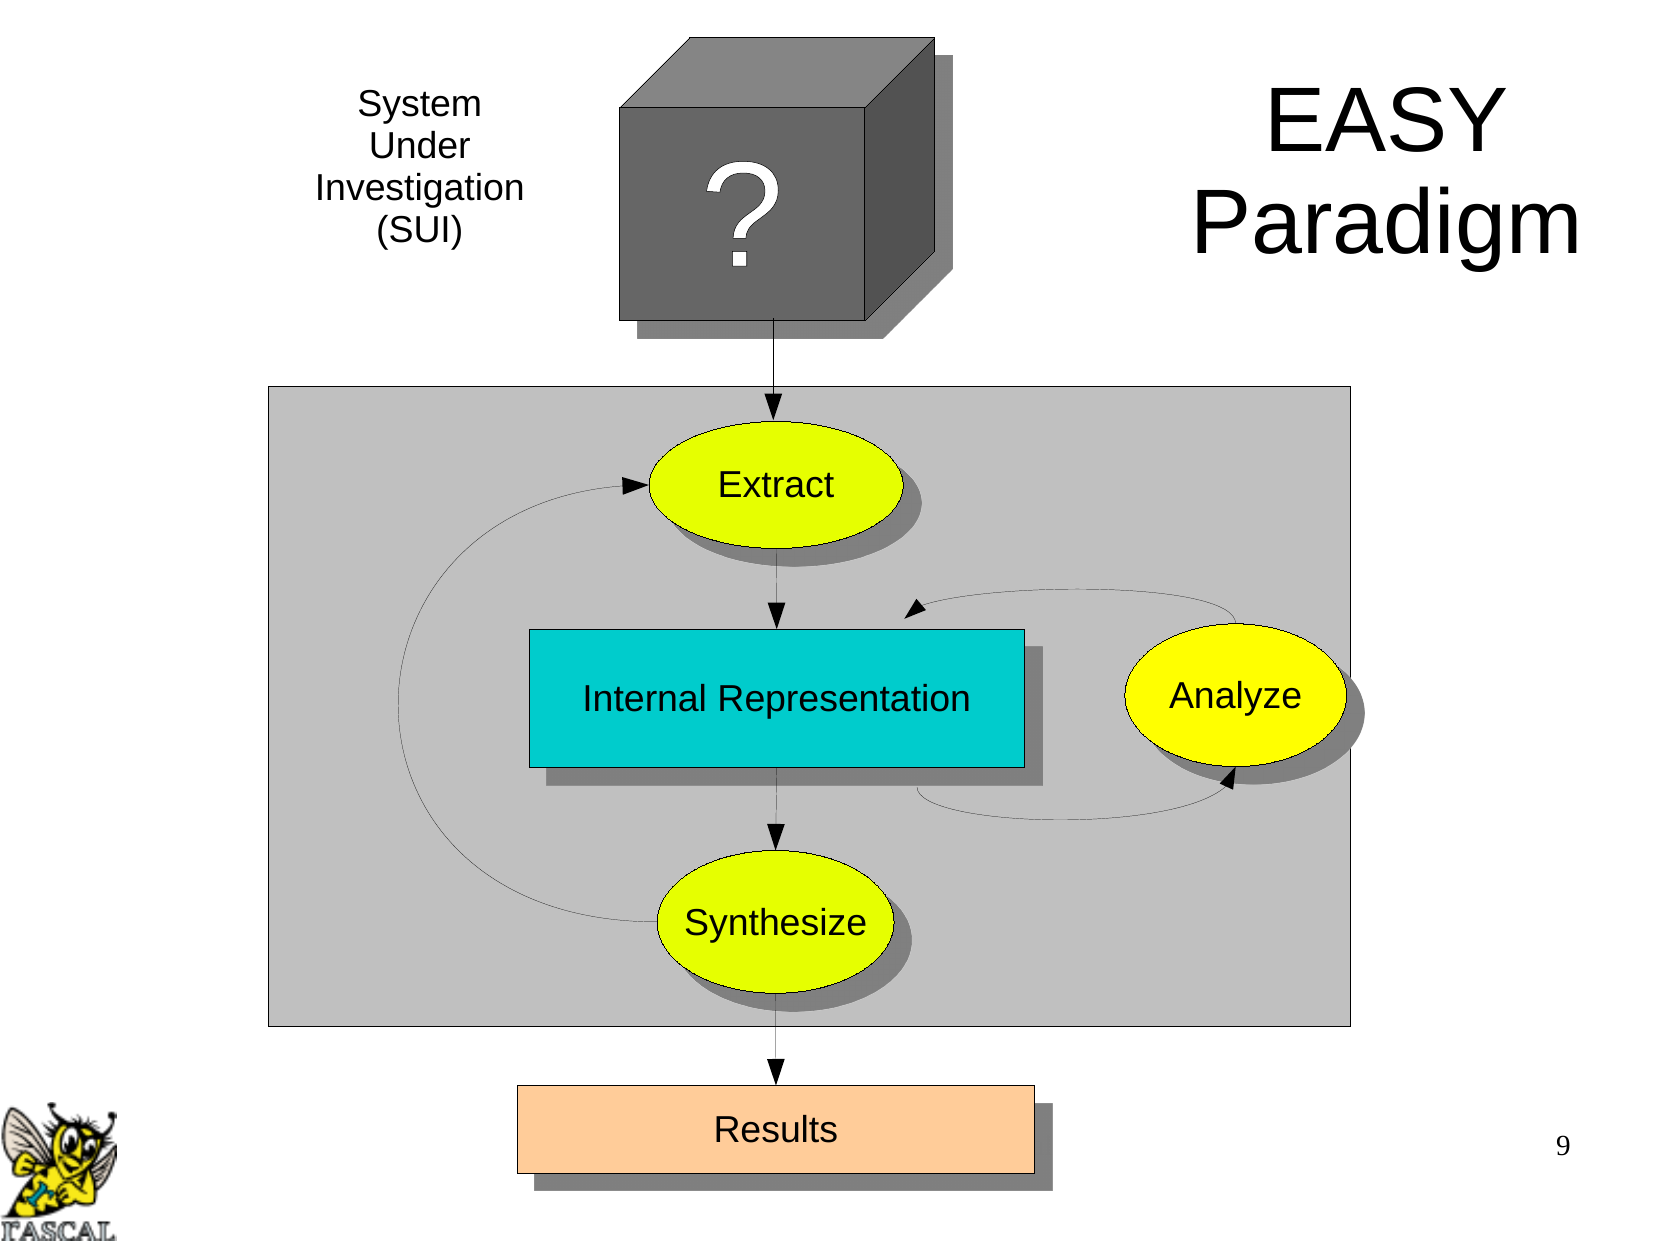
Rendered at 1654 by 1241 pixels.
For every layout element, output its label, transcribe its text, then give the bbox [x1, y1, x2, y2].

list Elements of a list or set The tuples in a relation The key/value pairs in a map The elements in a datastructure (in various orders!) [619, 37, 934, 108]
text_box [399, 486, 776, 921]
text_box ? [619, 108, 864, 321]
text_box Results [517, 1085, 1035, 1174]
text_box [268, 386, 775, 1027]
text_box Analyze [1124, 623, 1347, 767]
text_box [774, 386, 1351, 1027]
text_box System Under Investigation (SUI) [300, 75, 540, 258]
text_box Internal Representation [529, 629, 1025, 768]
picture [0, 1102, 117, 1241]
text_box Extract [649, 421, 904, 549]
text_box Synthesize [657, 850, 895, 994]
text_box EASY Paradigm [1175, 60, 1599, 281]
